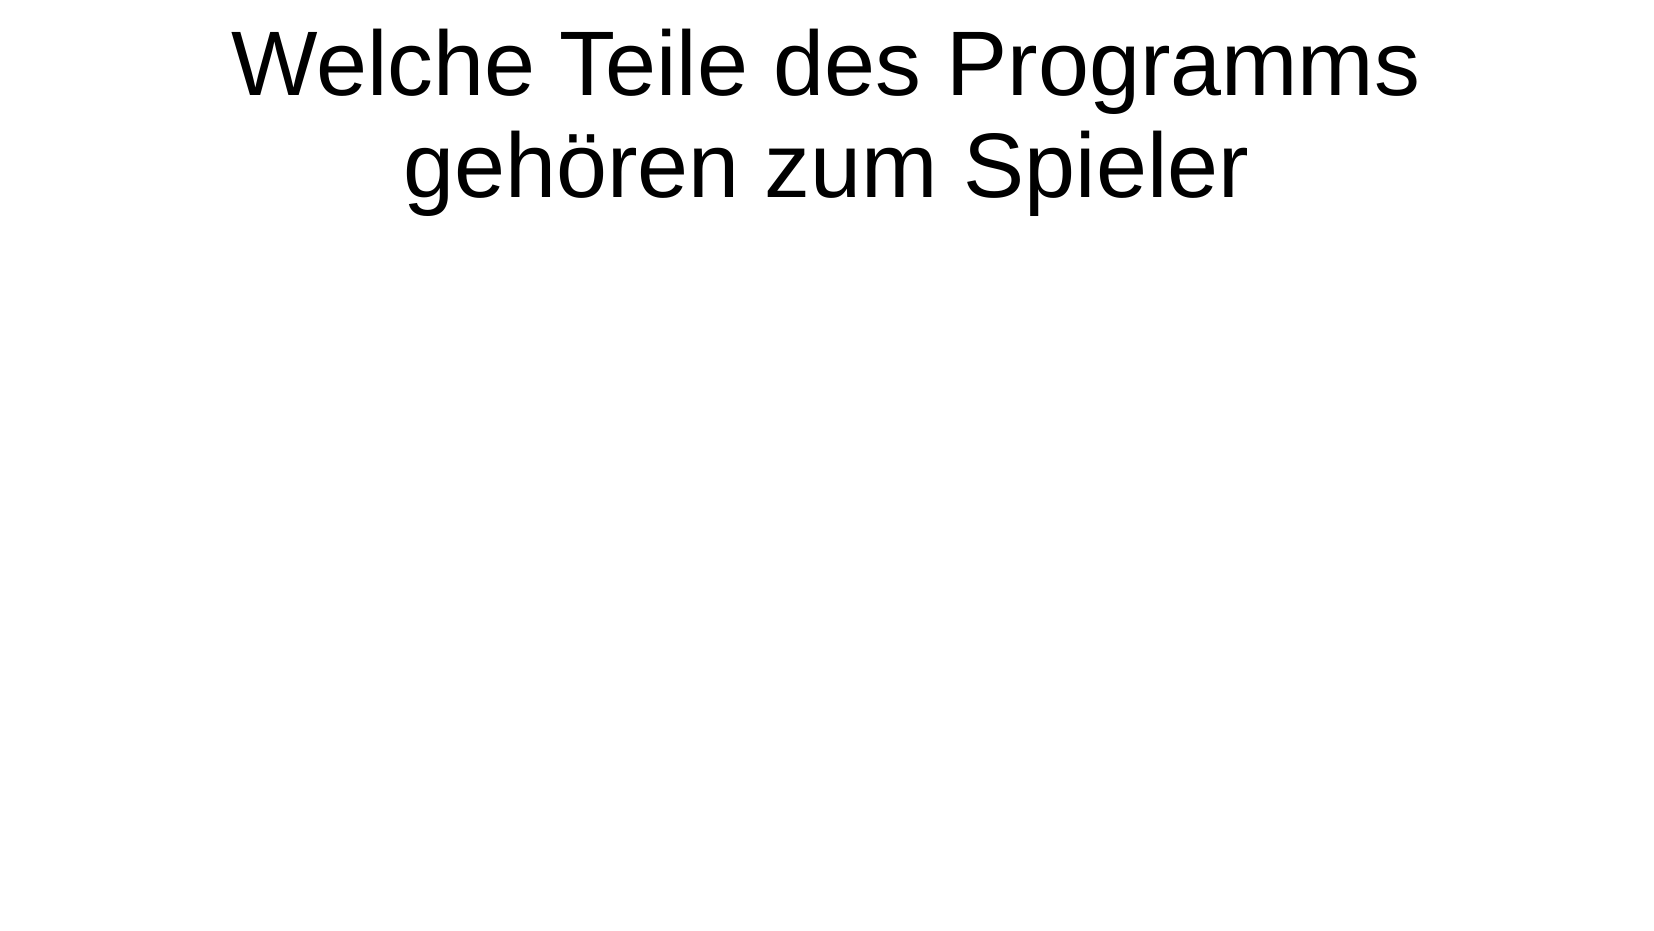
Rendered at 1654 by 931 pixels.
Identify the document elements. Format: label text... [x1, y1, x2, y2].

title Welche Teile des Programms gehören zum Spieler [82, 12, 1571, 218]
